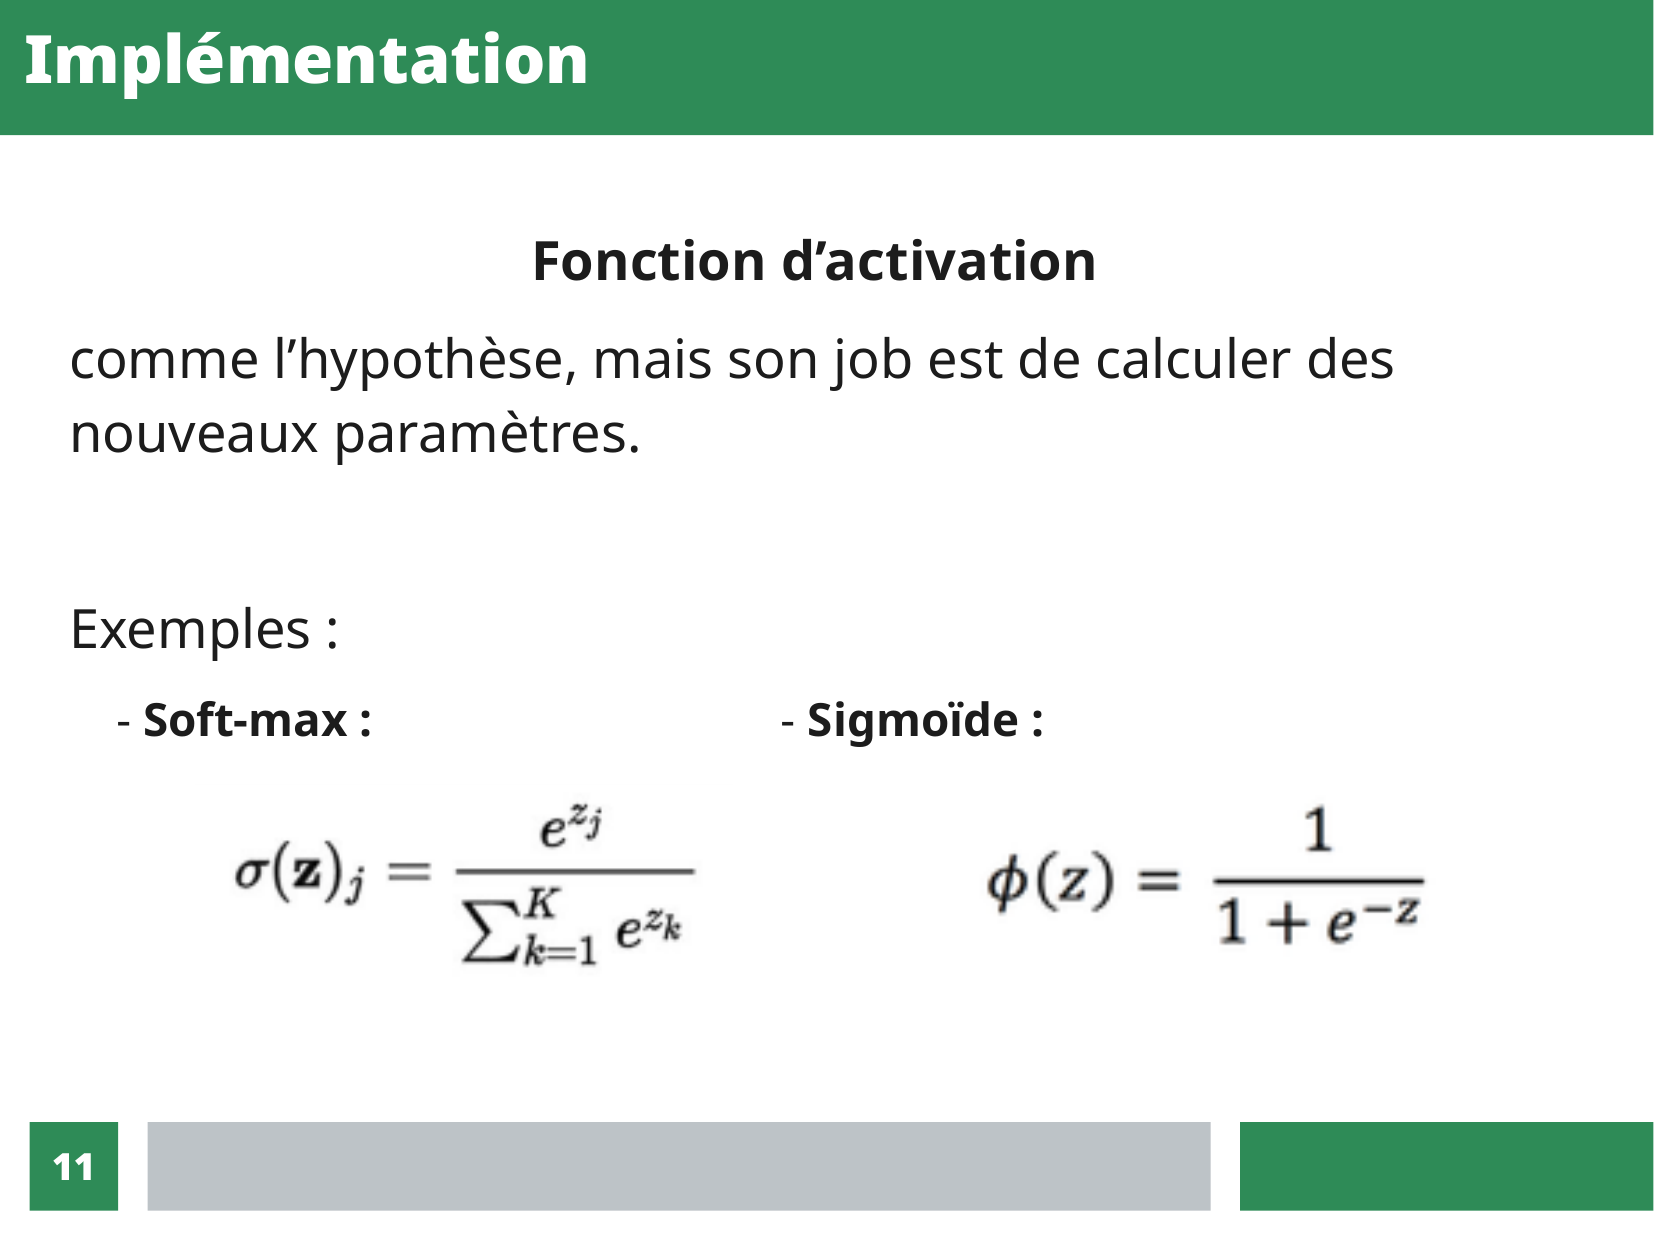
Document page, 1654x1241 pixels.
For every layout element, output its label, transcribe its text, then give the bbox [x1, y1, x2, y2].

list Fonction d’activation comme l’hypothèse, mais son job est de calculer des nouveaux paramètres. Exemples : - Soft-max : - Sigmoïde : [69, 222, 1576, 991]
title Implémentation [24, 0, 1561, 103]
picture [195, 783, 733, 1024]
picture [975, 777, 1493, 1017]
